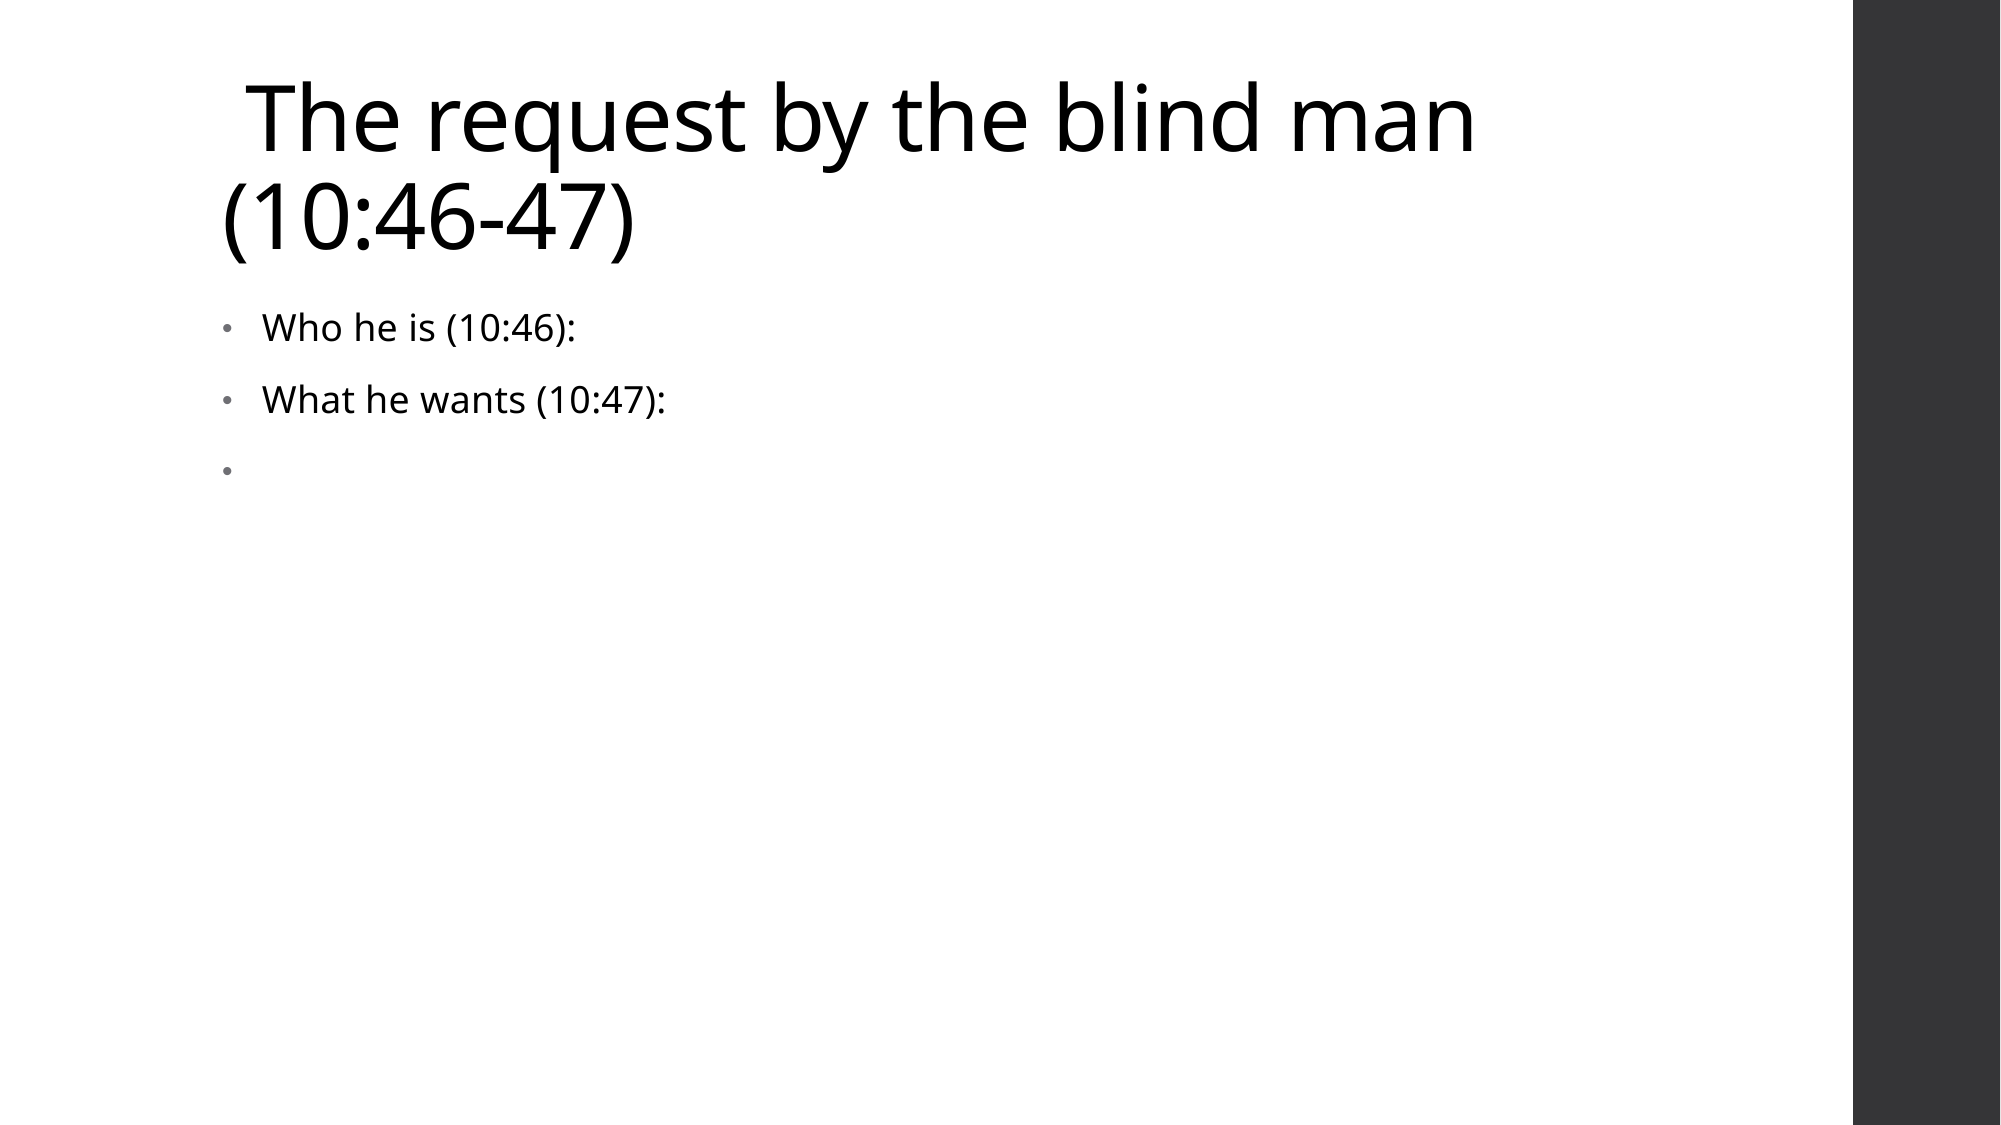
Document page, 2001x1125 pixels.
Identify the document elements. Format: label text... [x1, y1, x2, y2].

title The request by the blind man (10:46-47) [206, 60, 1797, 278]
list Who he is (10:46): What he wants (10:47): [206, 299, 1617, 1014]
